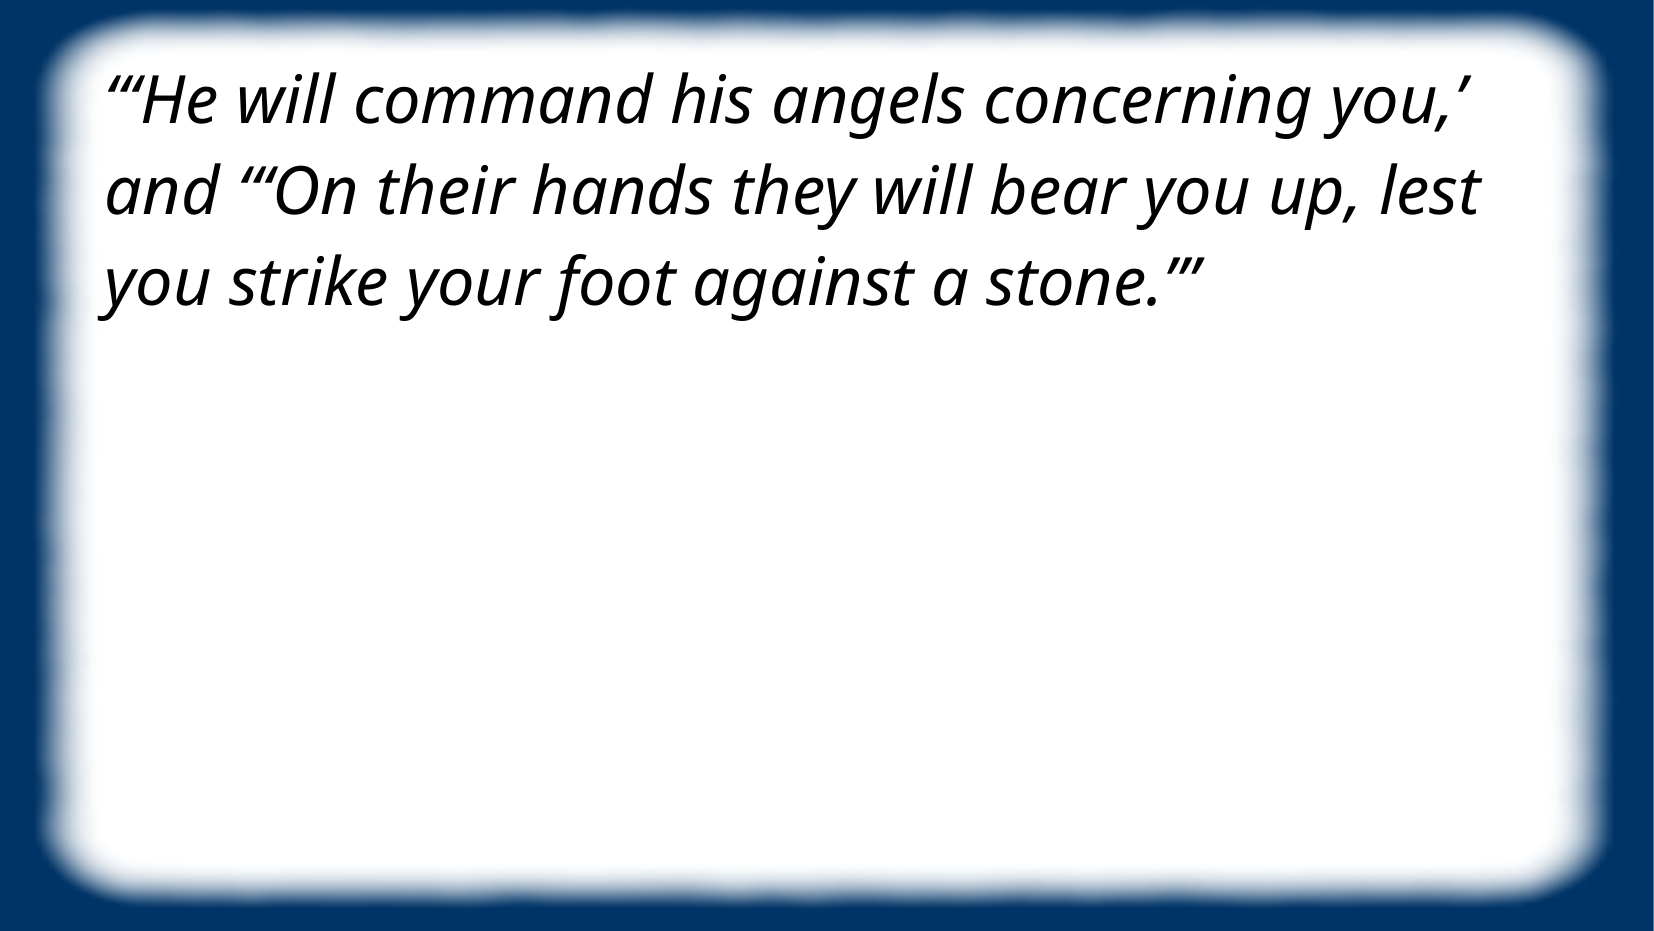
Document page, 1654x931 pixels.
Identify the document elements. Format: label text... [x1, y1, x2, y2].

picture [0, 0, 1654, 931]
text_box “‘He will command his angels concerning you,’ and “‘On their hands they will bear you up, lest you strike your foot against a stone.’” [90, 45, 1546, 327]
